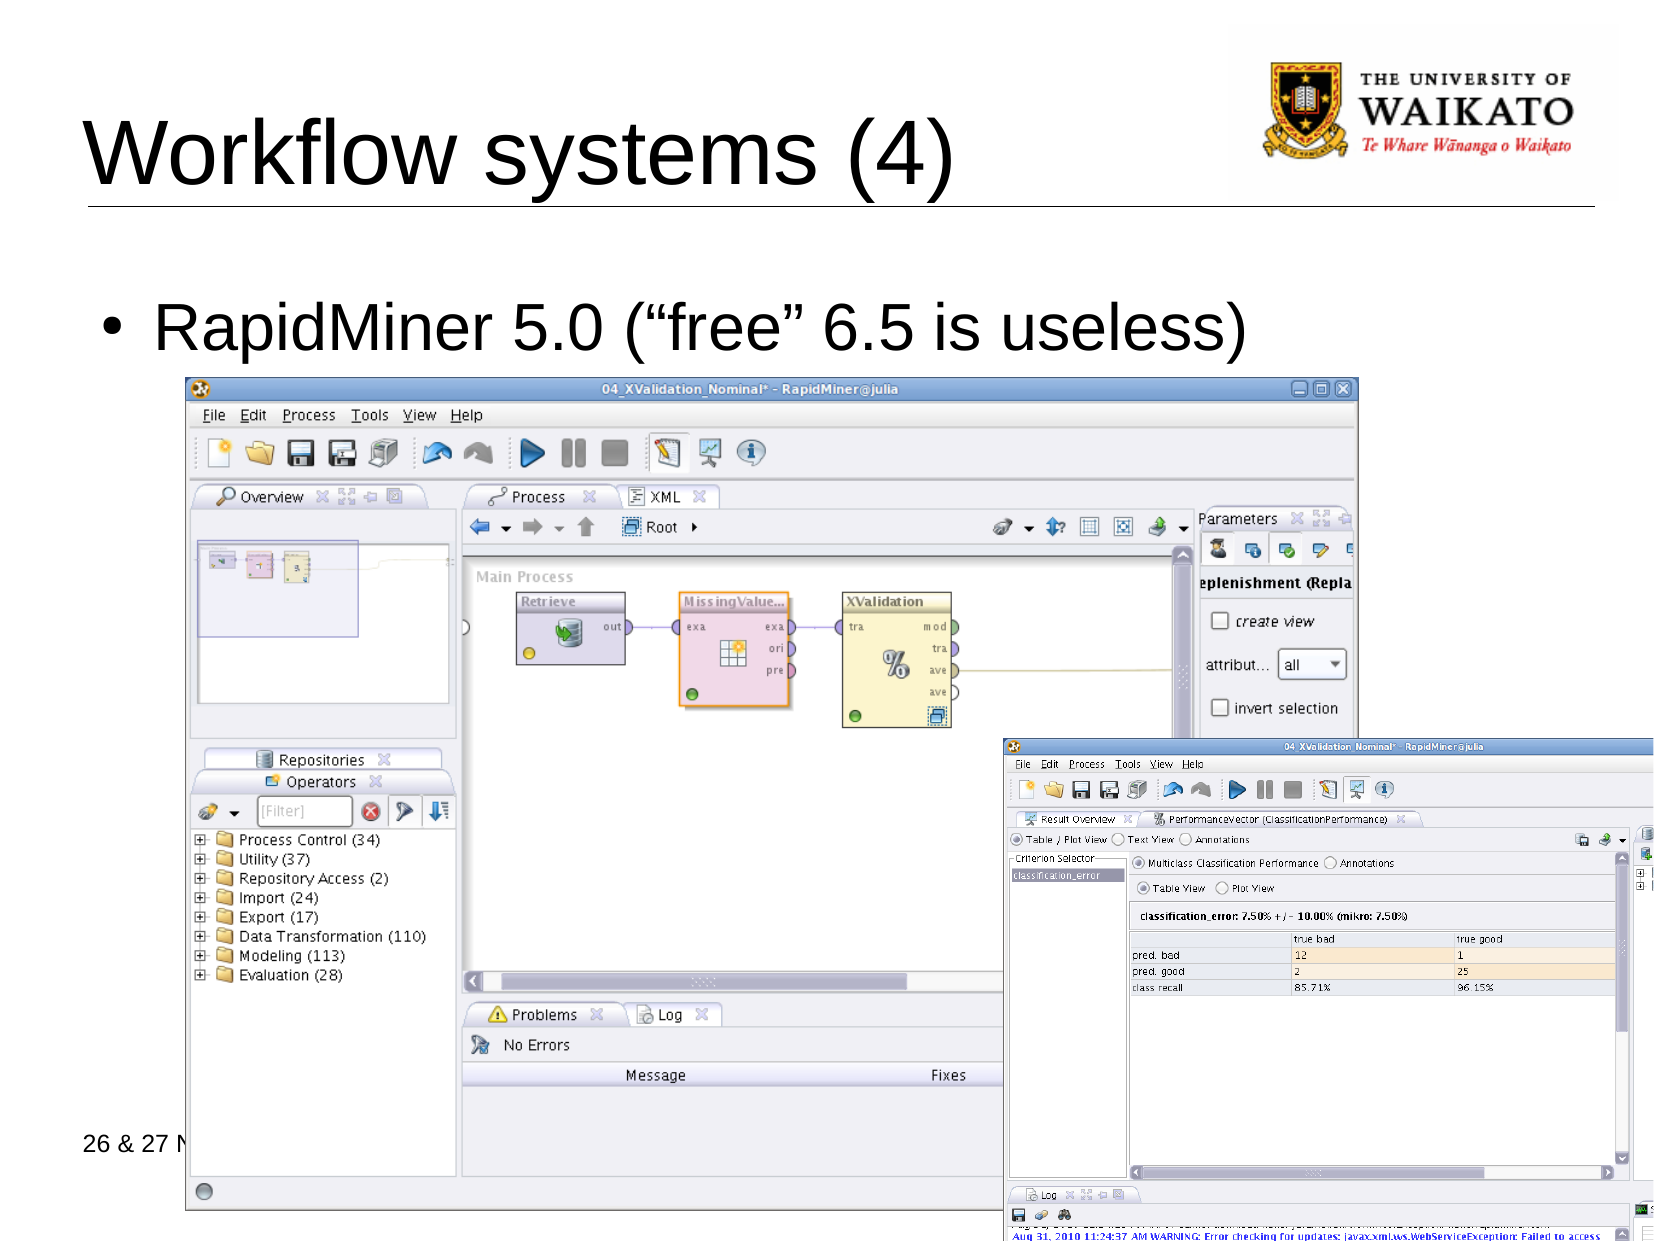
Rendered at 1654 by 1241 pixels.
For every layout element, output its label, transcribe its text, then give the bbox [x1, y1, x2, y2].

picture [1228, 24, 1619, 201]
title Workflow systems (4) [82, 49, 1571, 257]
list RapidMiner 5.0 (“free” 6.5 is useless) [82, 290, 1571, 1010]
picture [185, 377, 1654, 1241]
